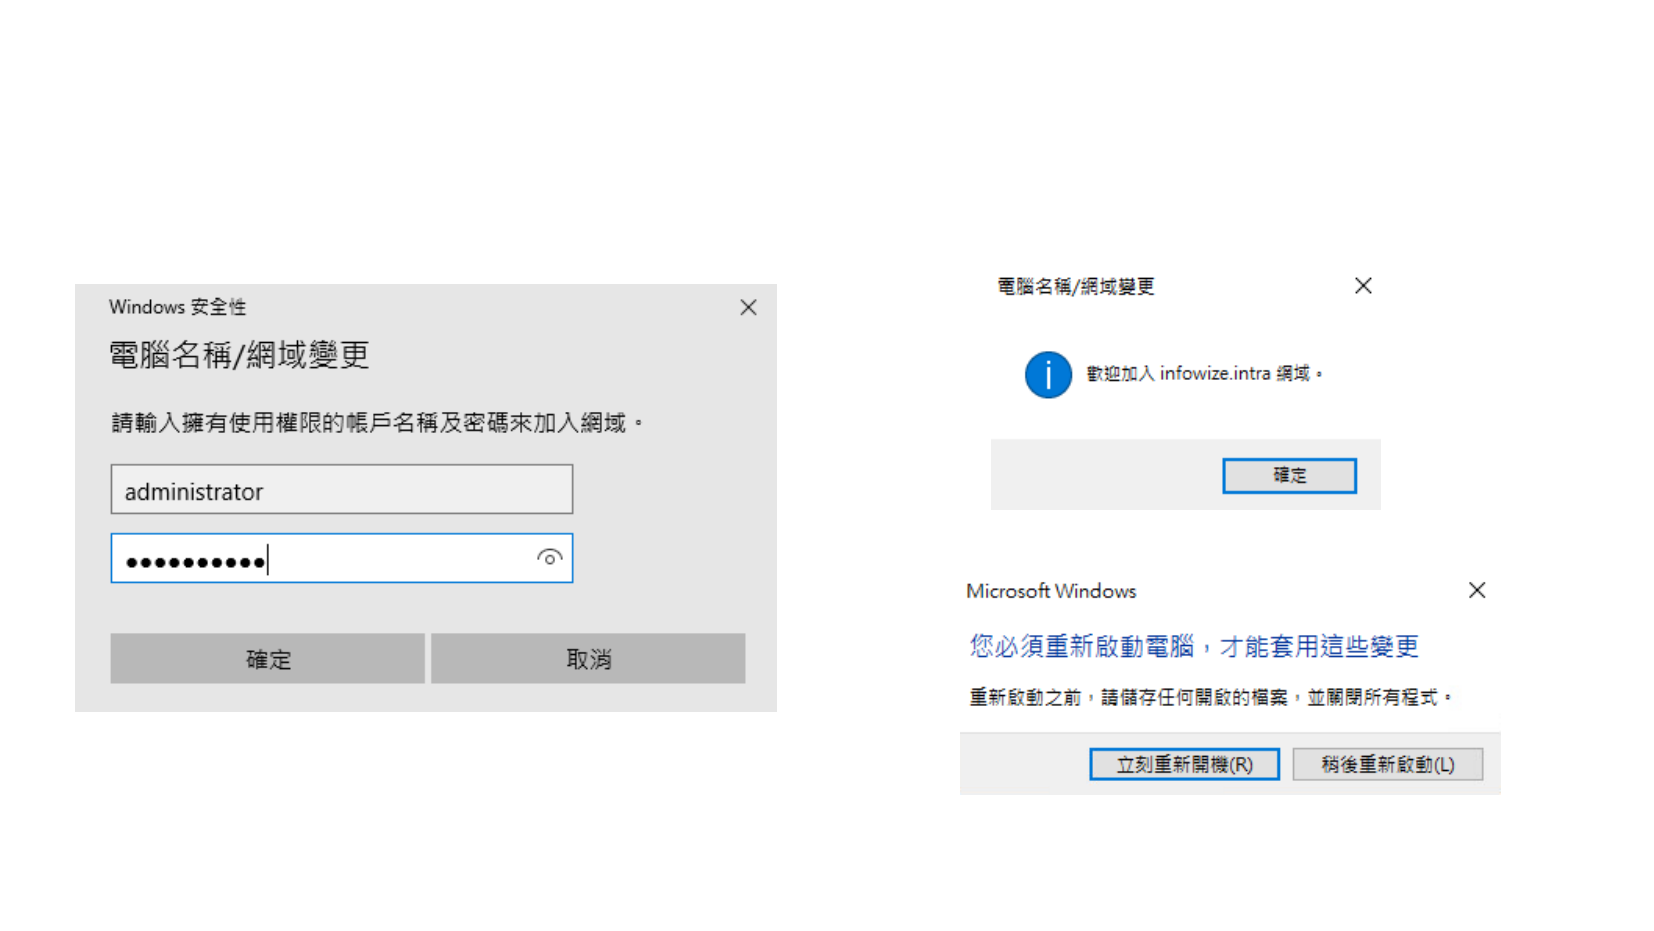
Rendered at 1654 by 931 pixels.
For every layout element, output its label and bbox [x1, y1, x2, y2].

picture [991, 267, 1381, 511]
picture [75, 284, 777, 712]
picture [960, 570, 1501, 796]
